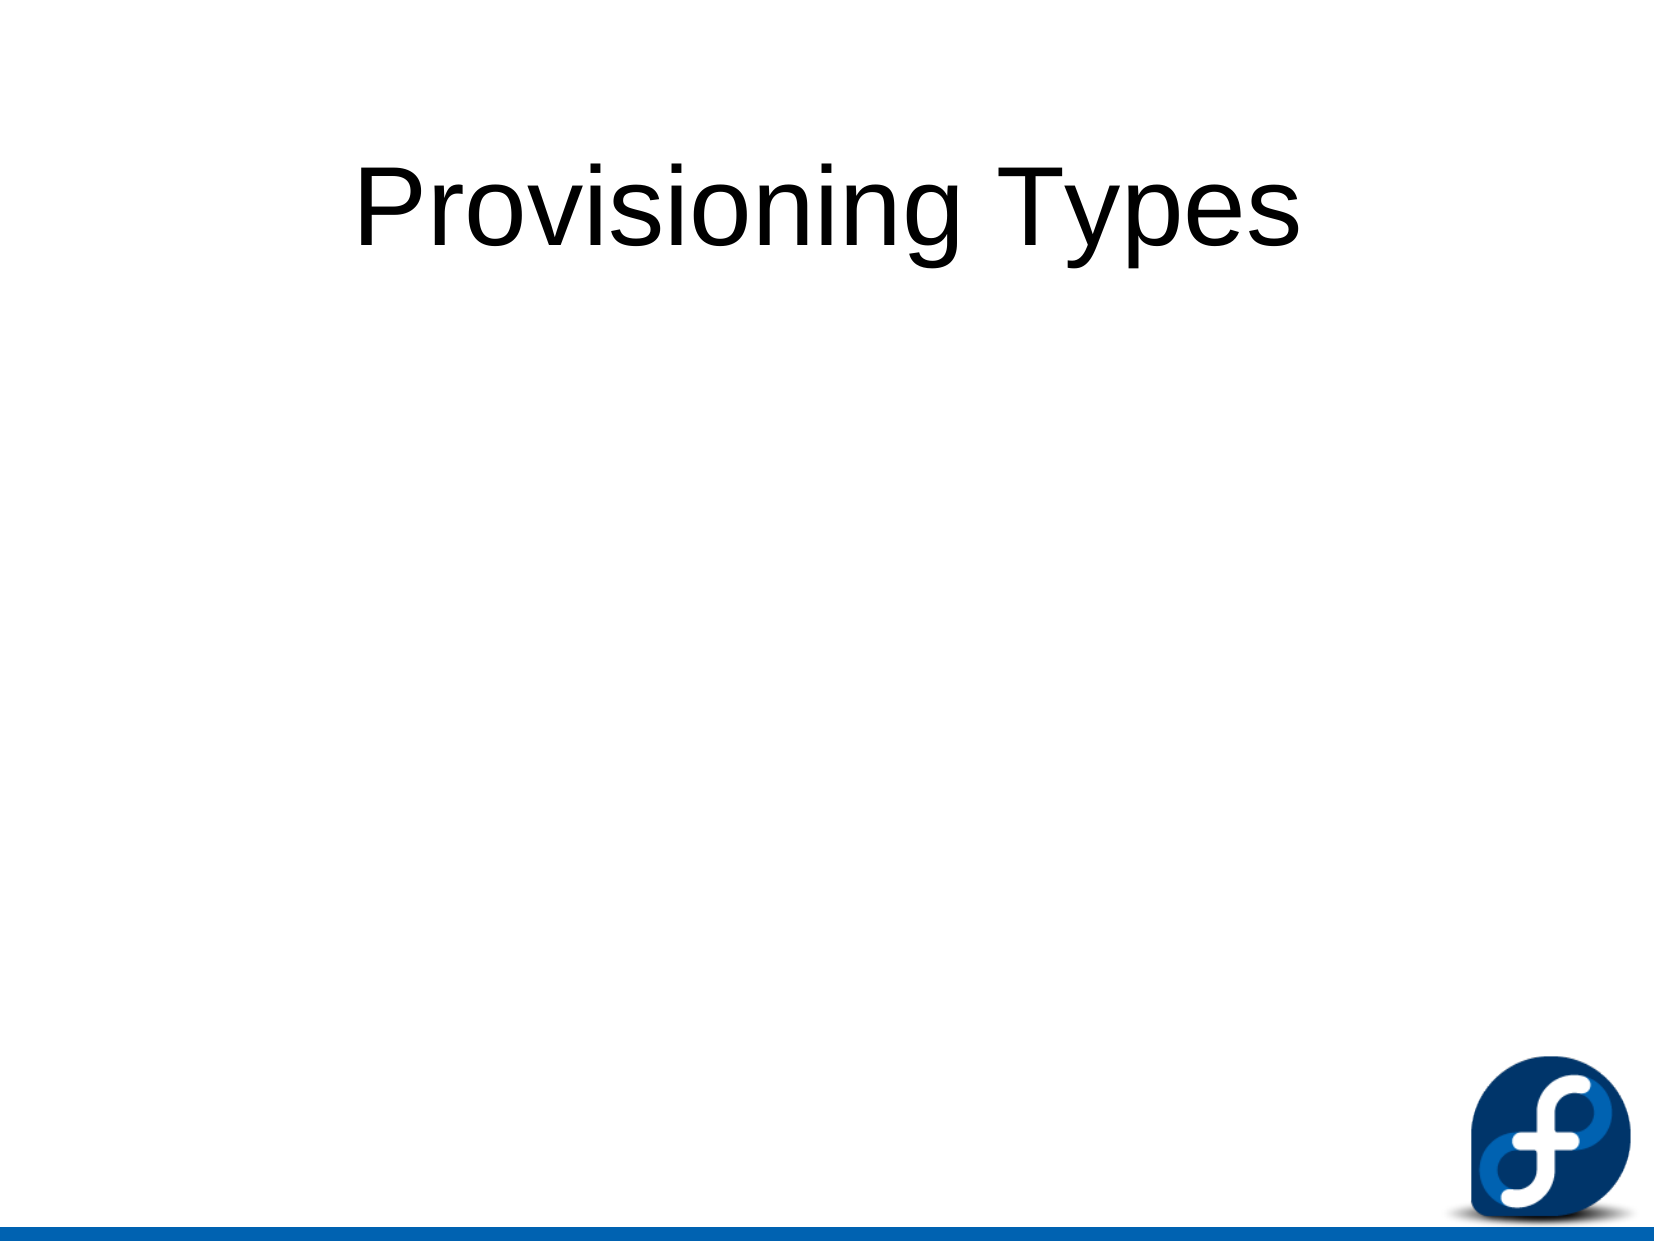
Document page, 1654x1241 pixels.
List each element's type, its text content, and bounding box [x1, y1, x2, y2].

title Provisioning Types [121, 102, 1534, 310]
picture [1438, 1055, 1645, 1229]
